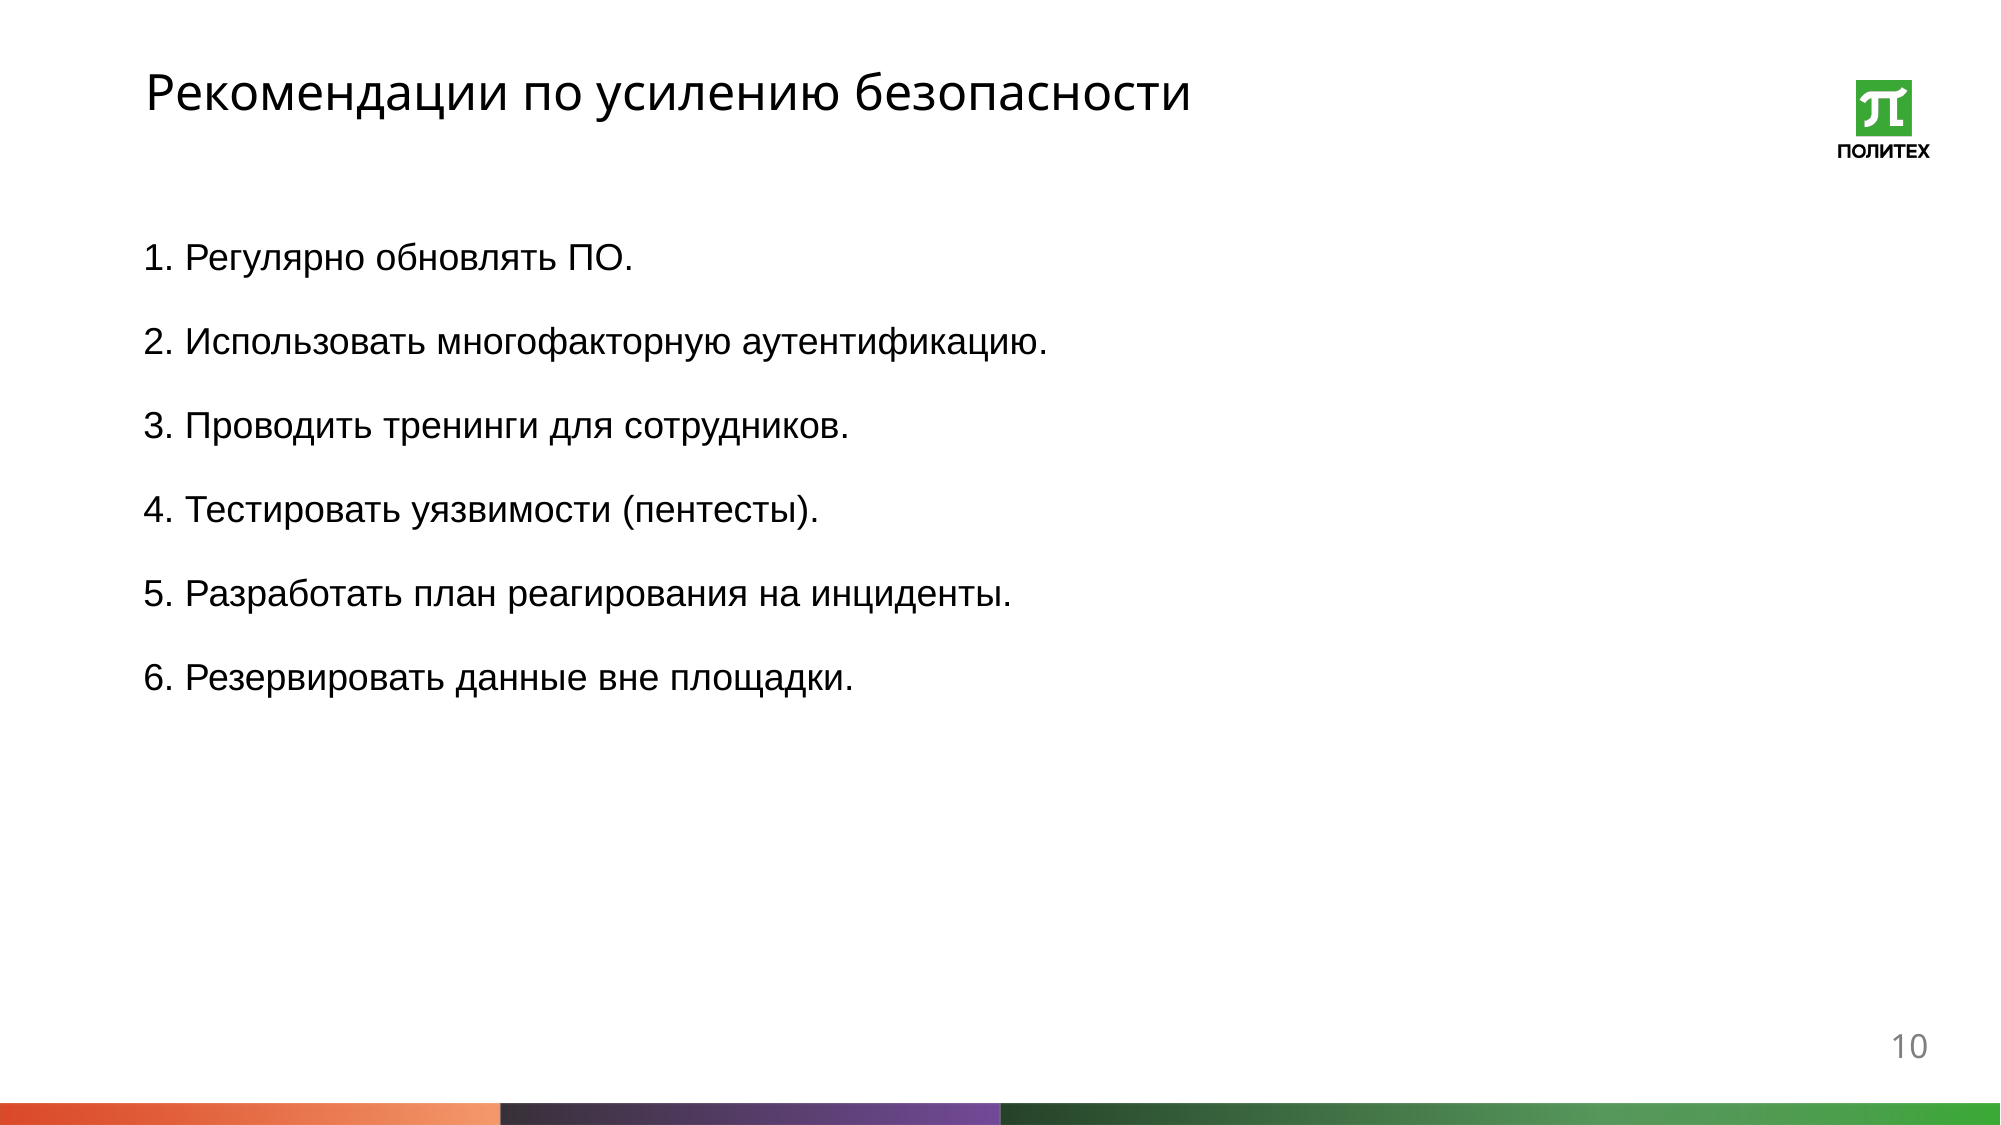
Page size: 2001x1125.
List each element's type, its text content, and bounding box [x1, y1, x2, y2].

picture [0, 1103, 2000, 1125]
text_box 1. Регулярно обновлять ПО. 2. Использовать многофакторную аутентификацию. 3. Проводить тренинги для сотрудников. 4. Тестировать уязвимости (пентесты). 5. Разработать план реагирования на инциденты. 6. Резервировать данные вне площадки. [118, 228, 1743, 916]
slide_number <номер> [1493, 1018, 1944, 1079]
text_box Рекомендации по усилению безопасности [130, 60, 1834, 160]
text_box [59, 177, 709, 443]
picture [1838, 80, 1930, 158]
